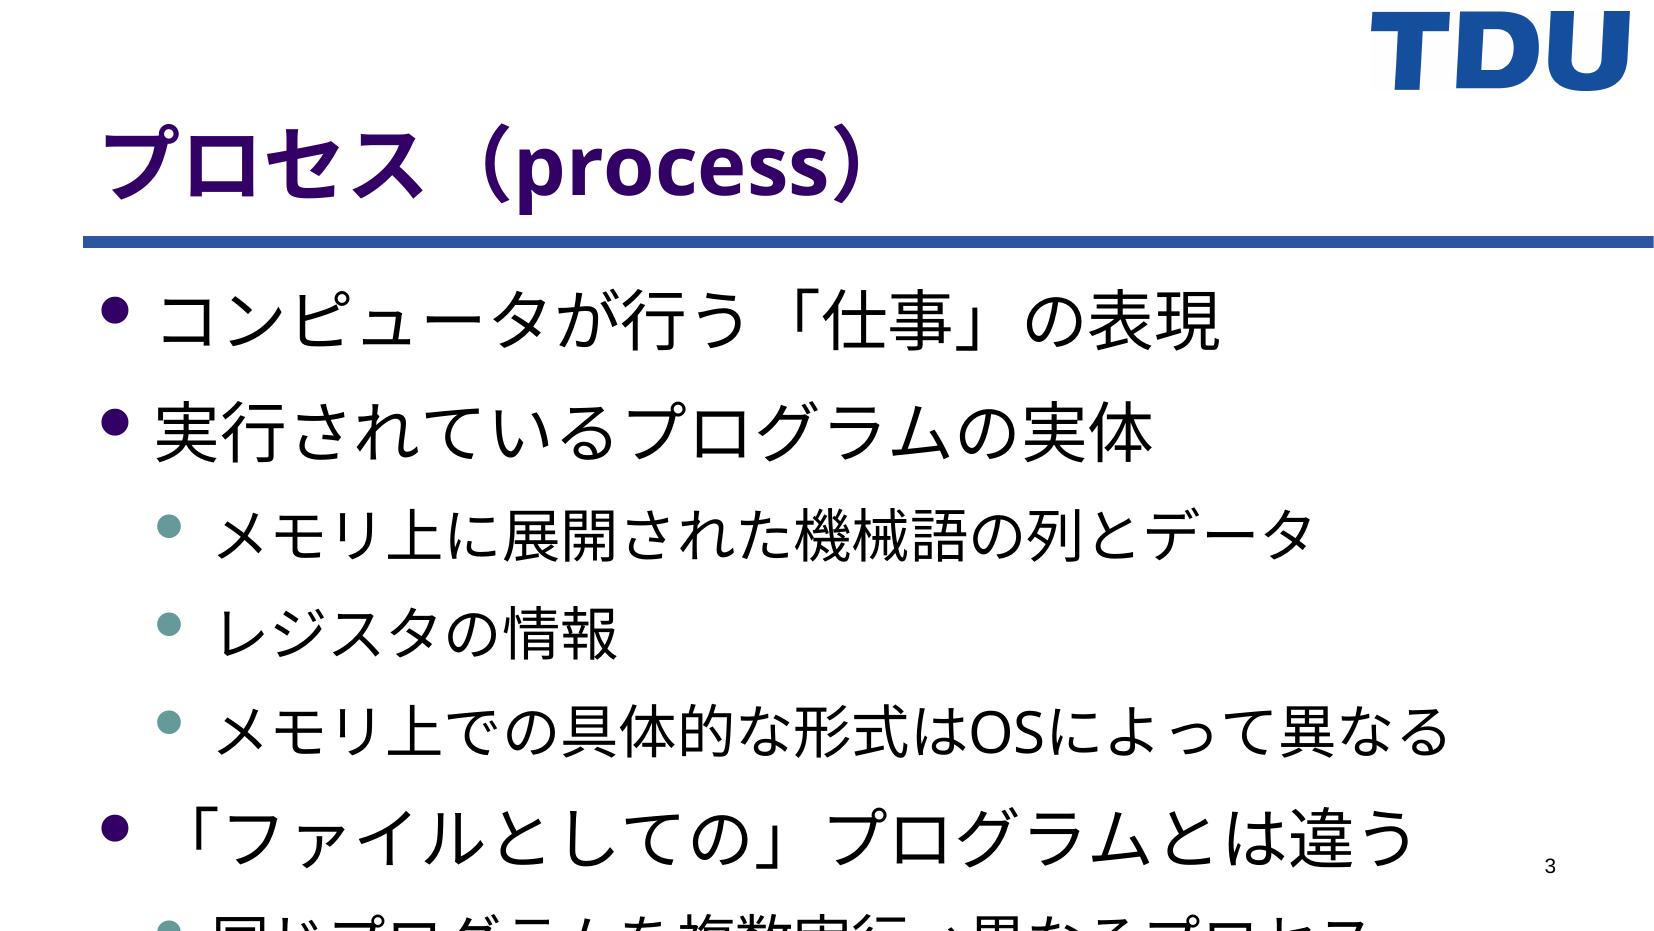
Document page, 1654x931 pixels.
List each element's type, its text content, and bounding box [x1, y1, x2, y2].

picture [1371, 11, 1630, 91]
title プロセス（process） [82, 51, 1571, 228]
list コンピュータが行う「仕事」の表現 実行されているプログラムの実体 メモリ上に展開された機械語の列とデータ レジスタの情報 メモリ上での具体的な形式はOSによって異なる 「ファイルとしての」プログラムとは違う 同じプログラムを複数実行→異なるプロセス [82, 259, 1571, 827]
